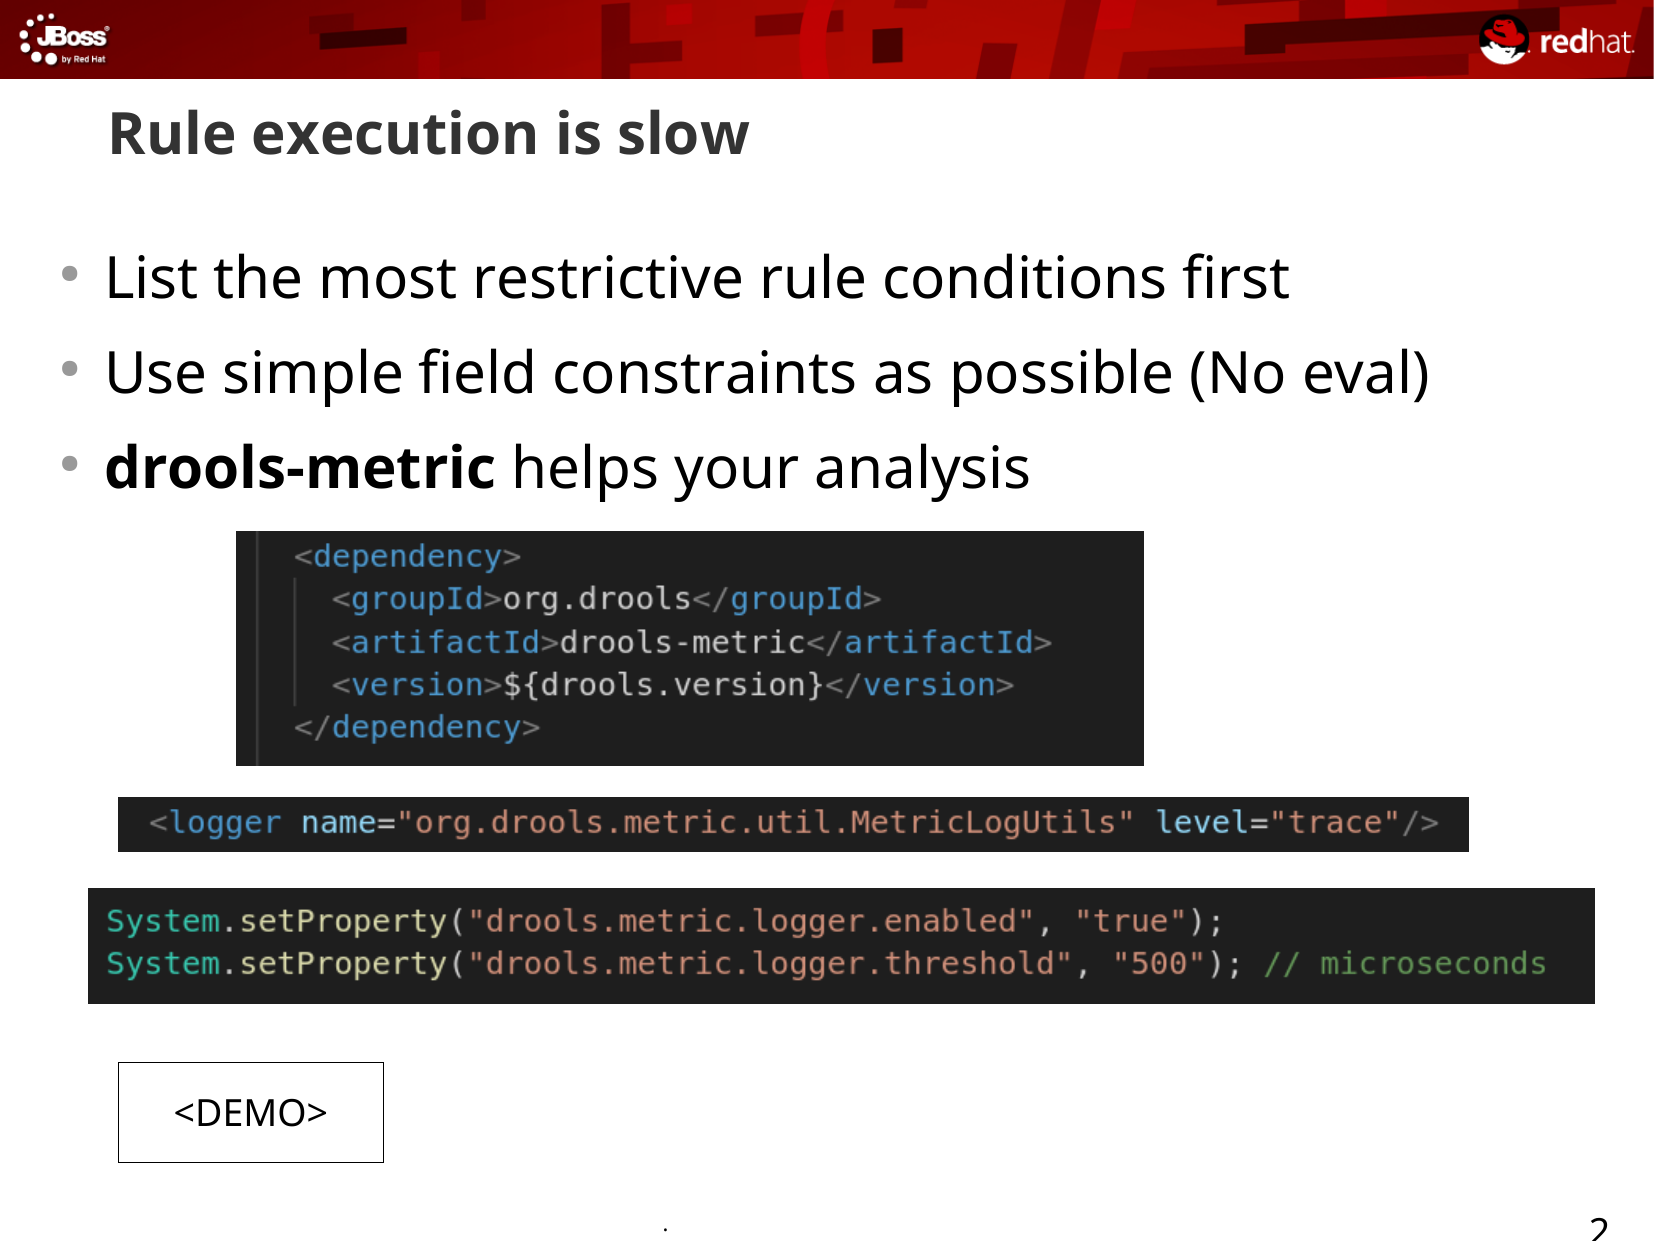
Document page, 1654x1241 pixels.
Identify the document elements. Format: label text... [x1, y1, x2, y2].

picture [88, 888, 1595, 1004]
text_box <DEMO> [118, 1062, 384, 1155]
list List the most restrictive rule conditions first Use simple field constraints as possible (No eval) drools-metric helps your analysis [29, 235, 1625, 1193]
picture [236, 531, 1144, 766]
title Rule execution is slow [107, 70, 1329, 193]
picture [0, 0, 1654, 79]
picture [118, 797, 1469, 852]
